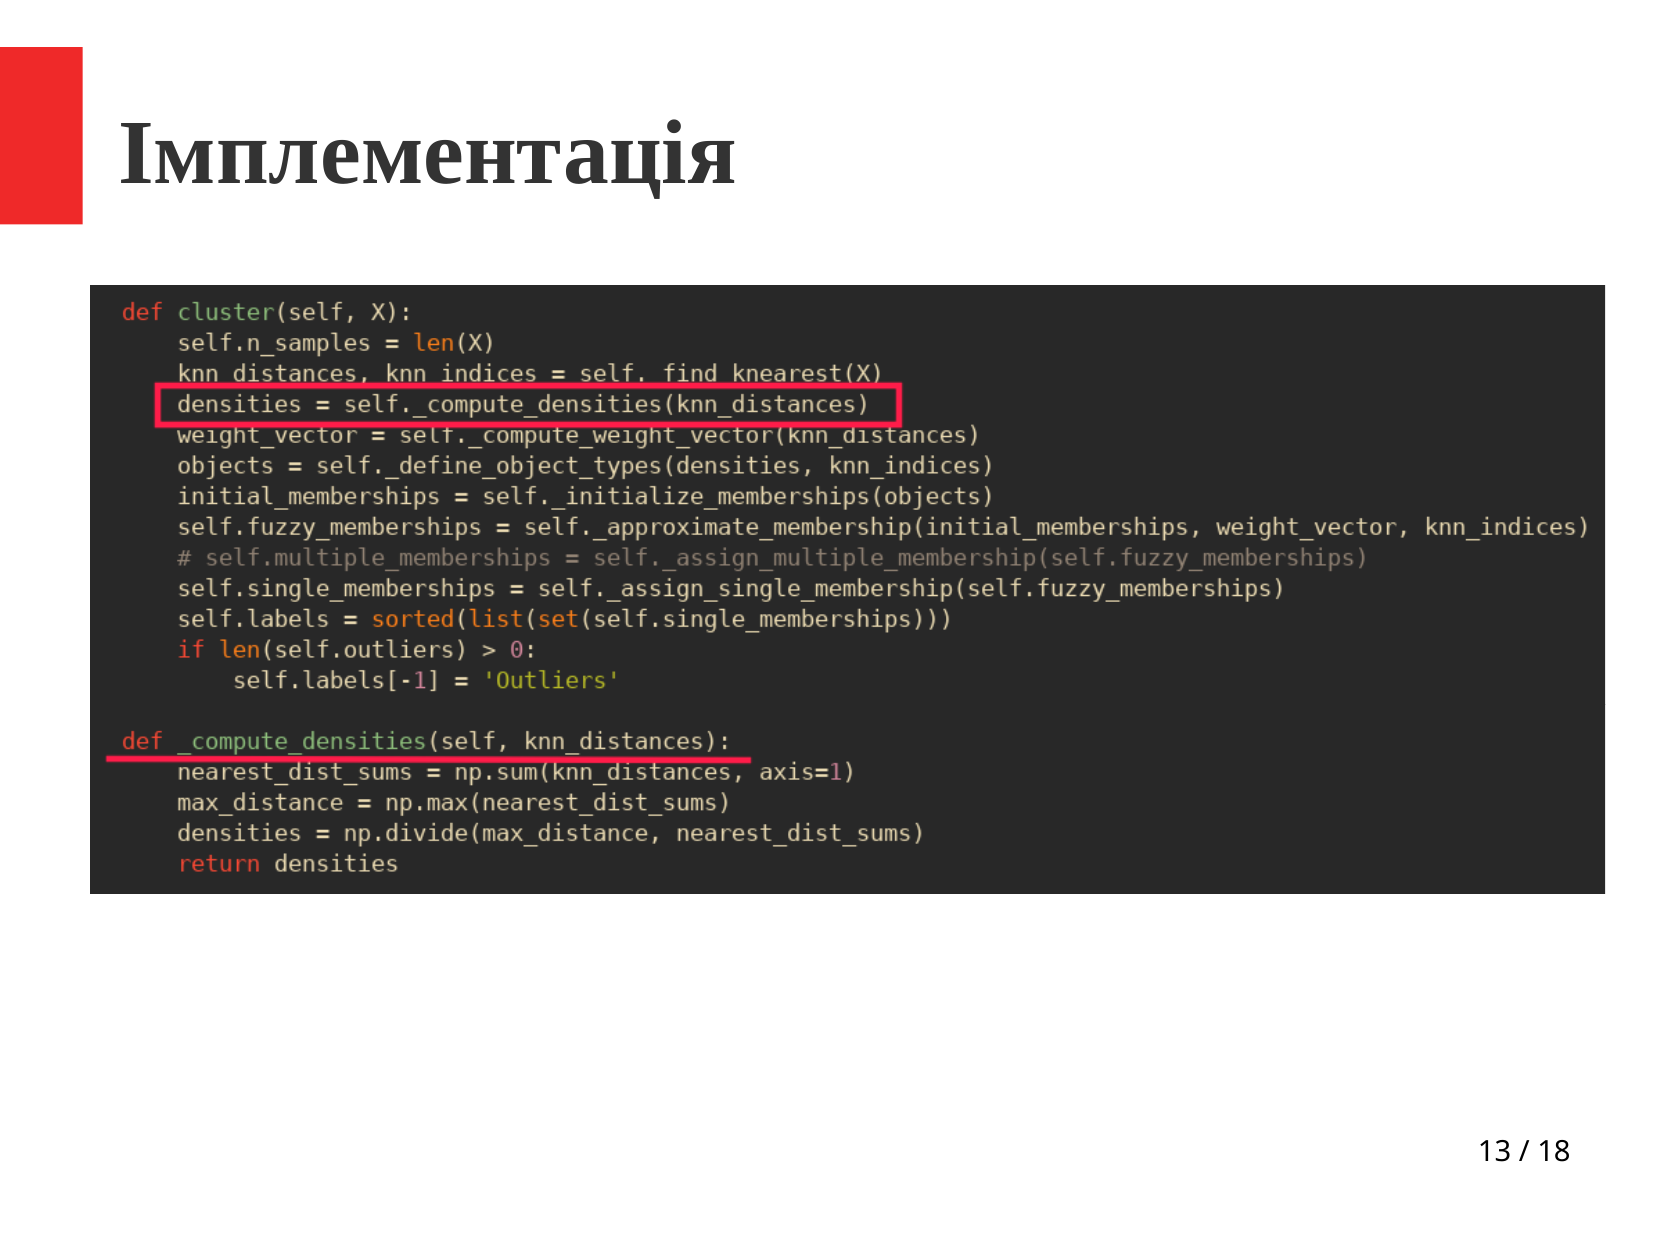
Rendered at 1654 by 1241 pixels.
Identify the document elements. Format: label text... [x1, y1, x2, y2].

picture [90, 285, 1606, 894]
title Імплементація [118, 49, 1571, 257]
